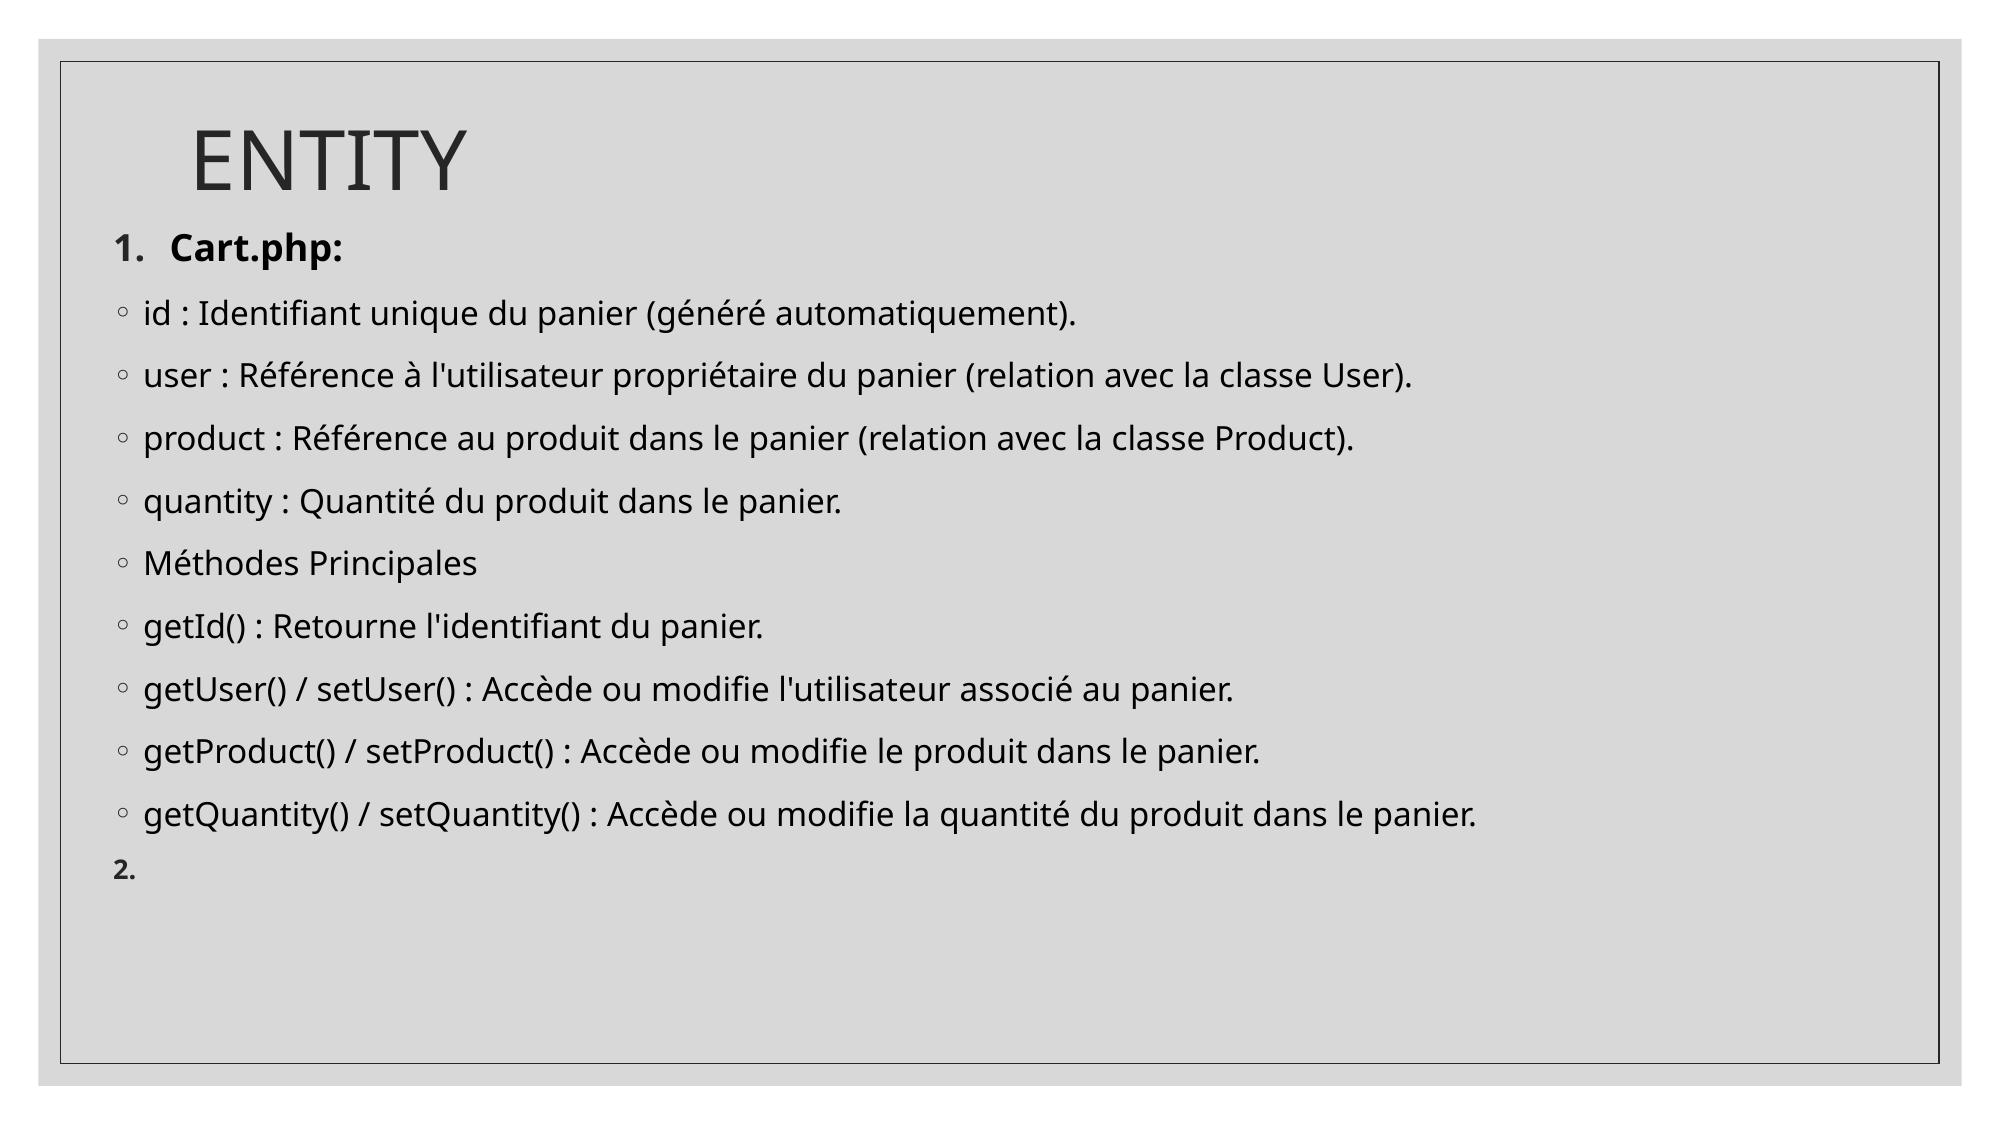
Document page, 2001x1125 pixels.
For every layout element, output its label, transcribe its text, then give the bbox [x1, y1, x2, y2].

list Cart.php: id : Identifiant unique du panier (généré automatiquement). user : Référence à l'utilisateur propriétaire du panier (relation avec la classe User). product : Référence au produit dans le panier (relation avec la classe Product). quantity : Quantité du produit dans le panier. Méthodes Principales getId() : Retourne l'identifiant du panier. getUser() / setUser() : Accède ou modifie l'utilisateur associé au panier. getProduct() / setProduct() : Accède ou modifie le produit dans le panier. getQuantity() / setQuantity() : Accède ou modifie la quantité du produit dans le panier. [98, 221, 1852, 977]
title ENTITY [174, 105, 1825, 221]
